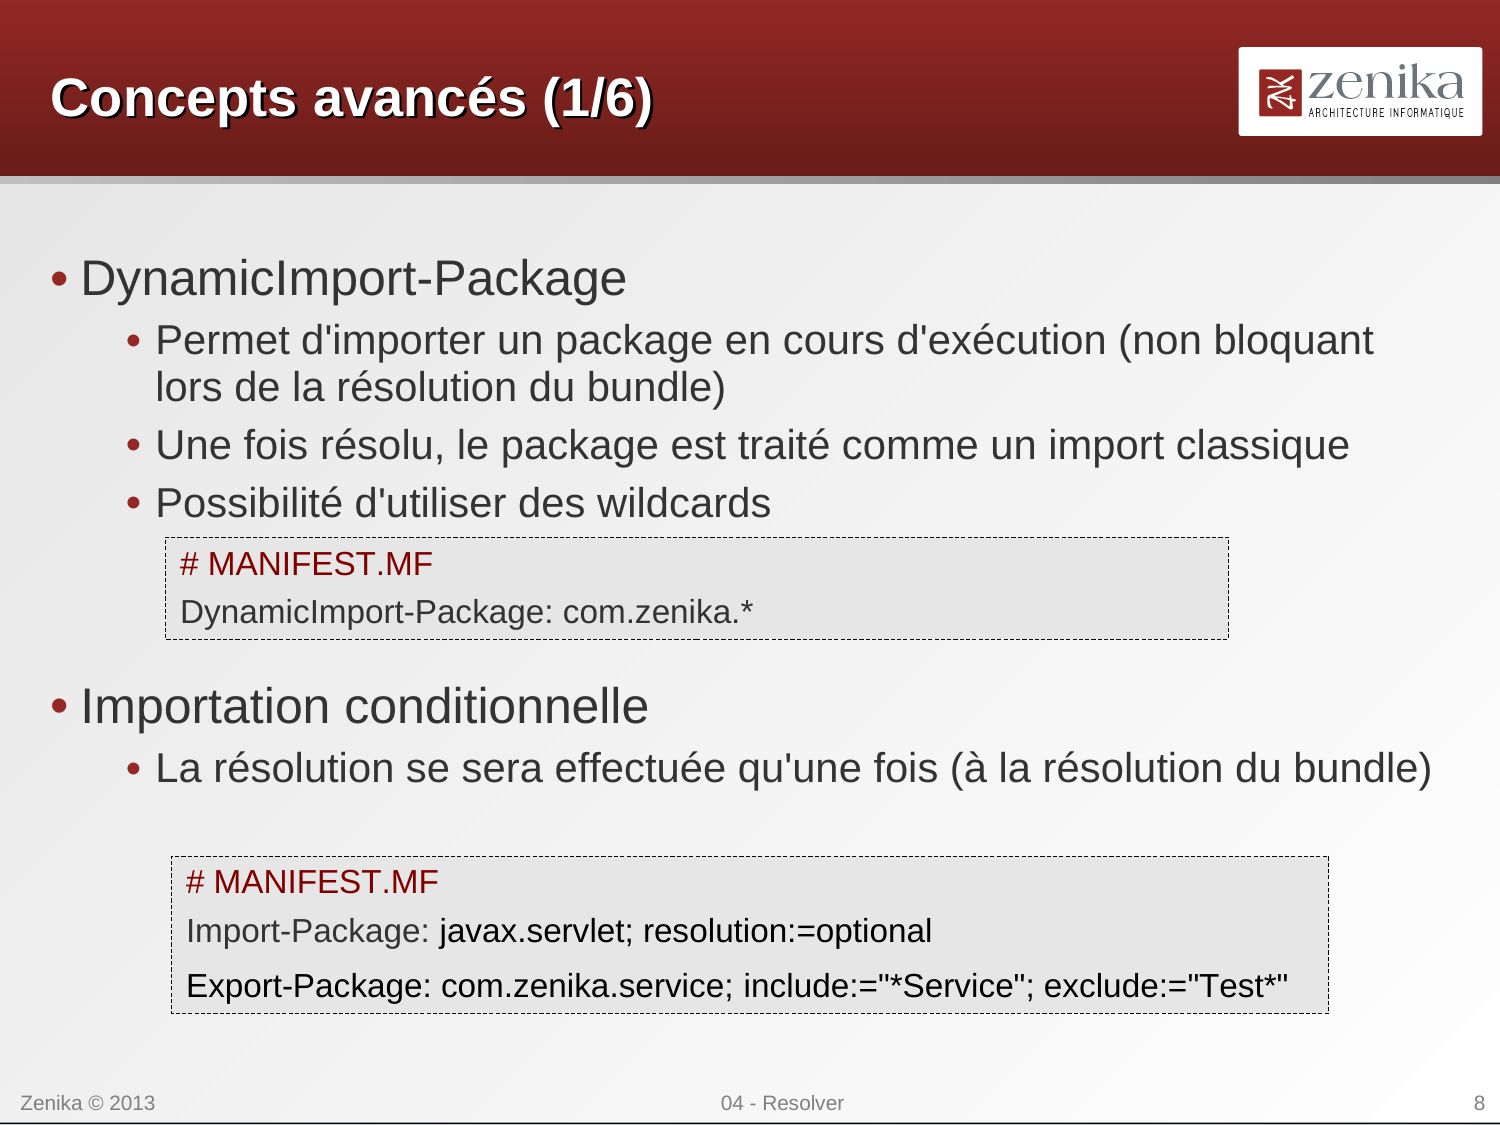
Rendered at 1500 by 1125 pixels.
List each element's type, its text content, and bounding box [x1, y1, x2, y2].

list # MANIFEST.MF Import-Package: javax.servlet; resolution:=optional Export-Package: com.zenika.service; include:="*Service"; exclude:="Test*" [171, 856, 1329, 1014]
list # MANIFEST.MF DynamicImport-Package: com.zenika.* [165, 537, 1229, 640]
list DynamicImport-Package Permet d'importer un package en cours d'exécution (non bloquant lors de la résolution du bundle) Une fois résolu, le package est traité comme un import classique Possibilité d'utiliser des wildcards Importation conditionnelle La résolution se sera effectuée qu'une fois (à la résolution du bundle) [50, 249, 1435, 1064]
picture [1257, 58, 1464, 125]
title Concepts avancés (1/6) [50, 15, 1206, 180]
